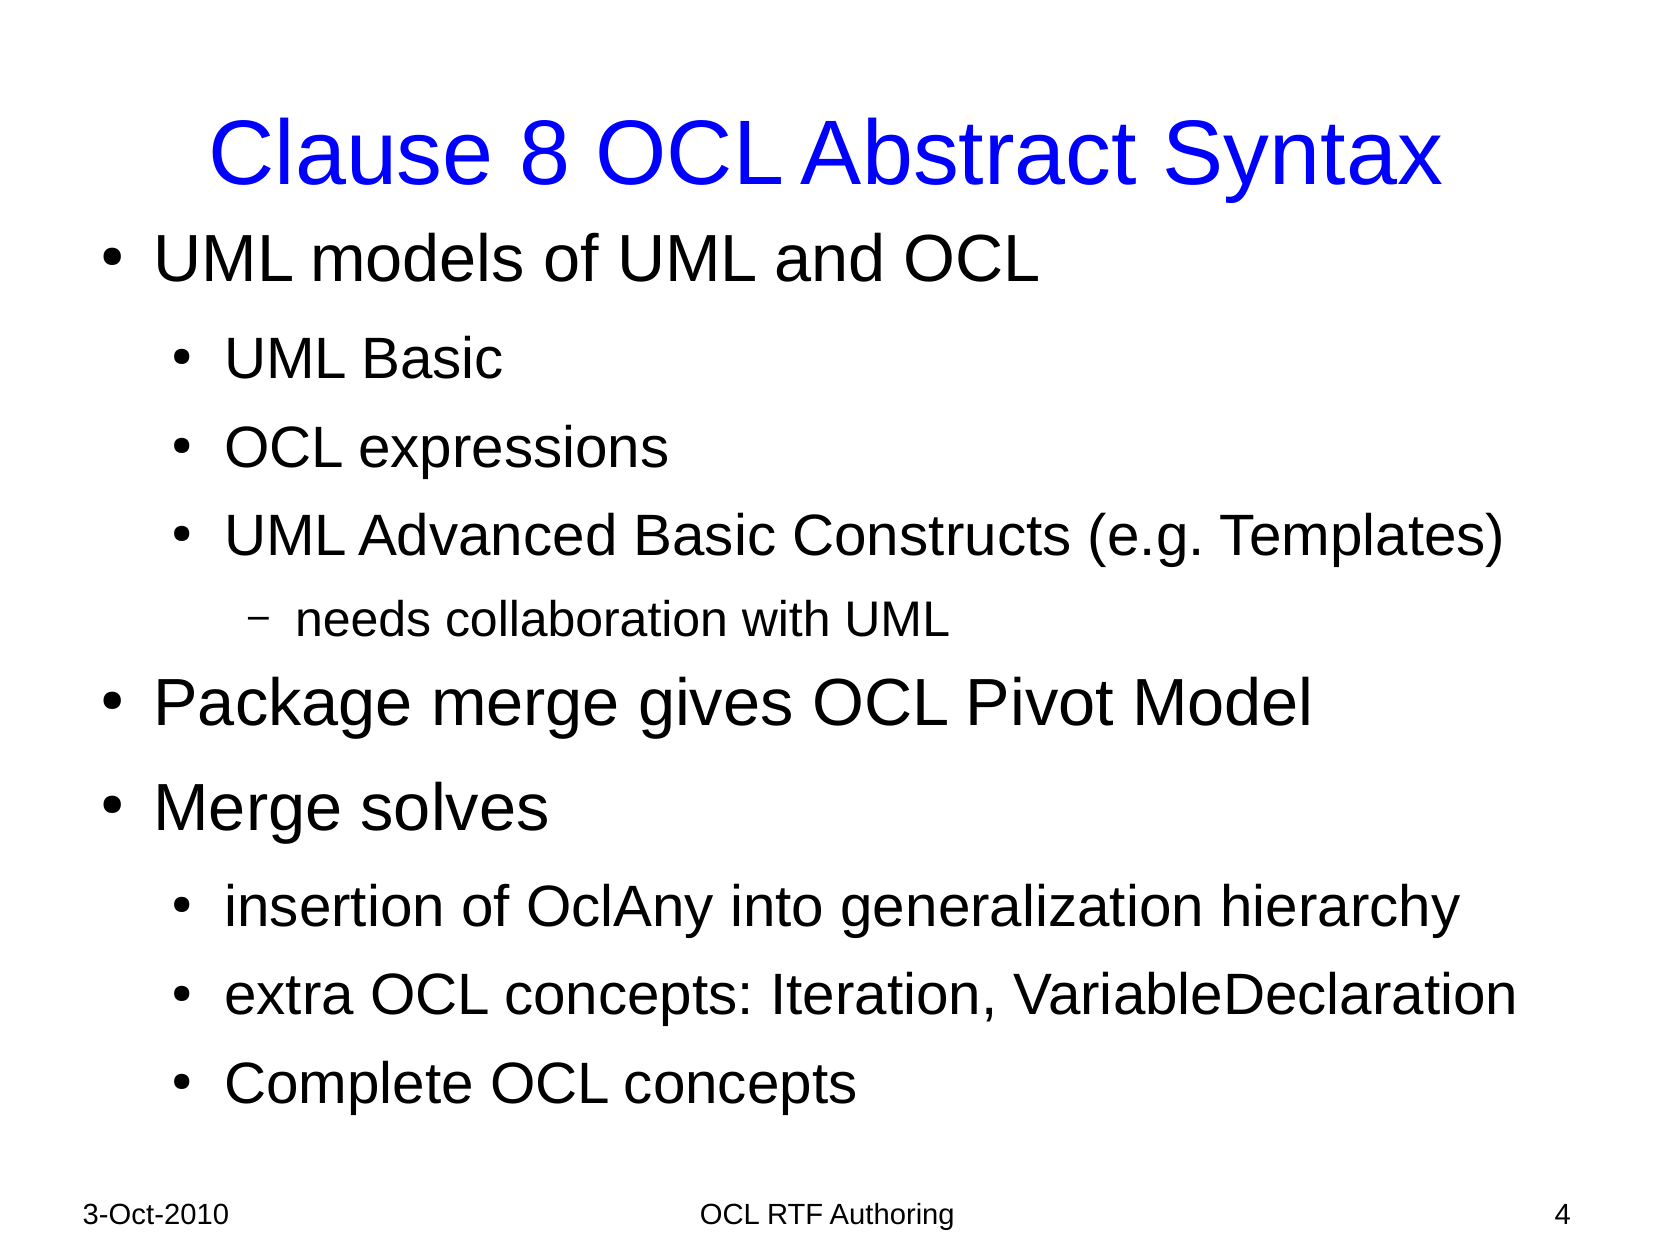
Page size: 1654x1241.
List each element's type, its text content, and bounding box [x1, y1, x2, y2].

list UML models of UML and OCL UML Basic OCL expressions UML Advanced Basic Constructs (e.g. Templates) needs collaboration with UML Package merge gives OCL Pivot Model Merge solves insertion of OclAny into generalization hierarchy extra OCL concepts: Iteration, VariableDeclaration Complete OCL concepts [82, 221, 1571, 1115]
title Clause 8 OCL Abstract Syntax [82, 56, 1571, 221]
